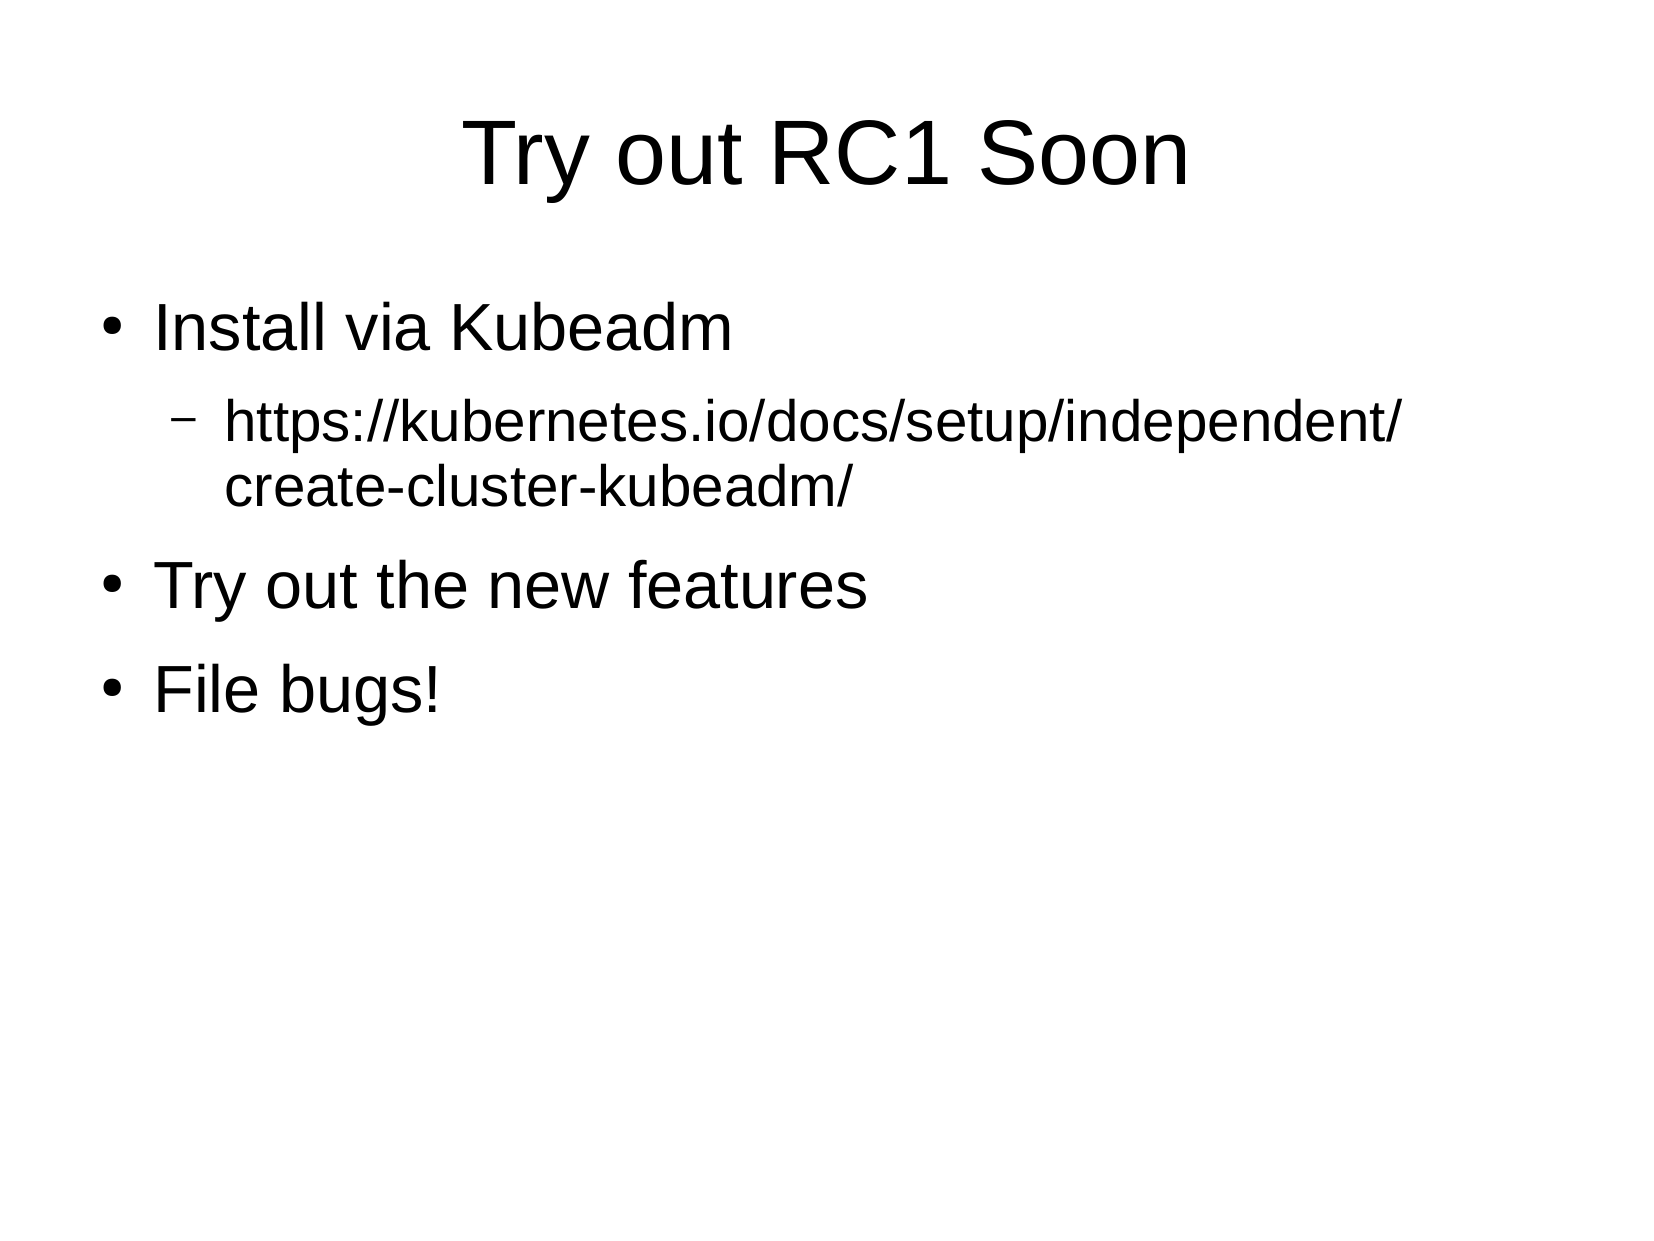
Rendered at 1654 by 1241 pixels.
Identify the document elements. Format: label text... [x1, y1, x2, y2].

list Install via Kubeadm https://kubernetes.io/docs/setup/independent/ create-cluster-kubeadm/ Try out the new features File bugs! [82, 290, 1571, 1010]
title Try out RC1 Soon [82, 49, 1571, 257]
